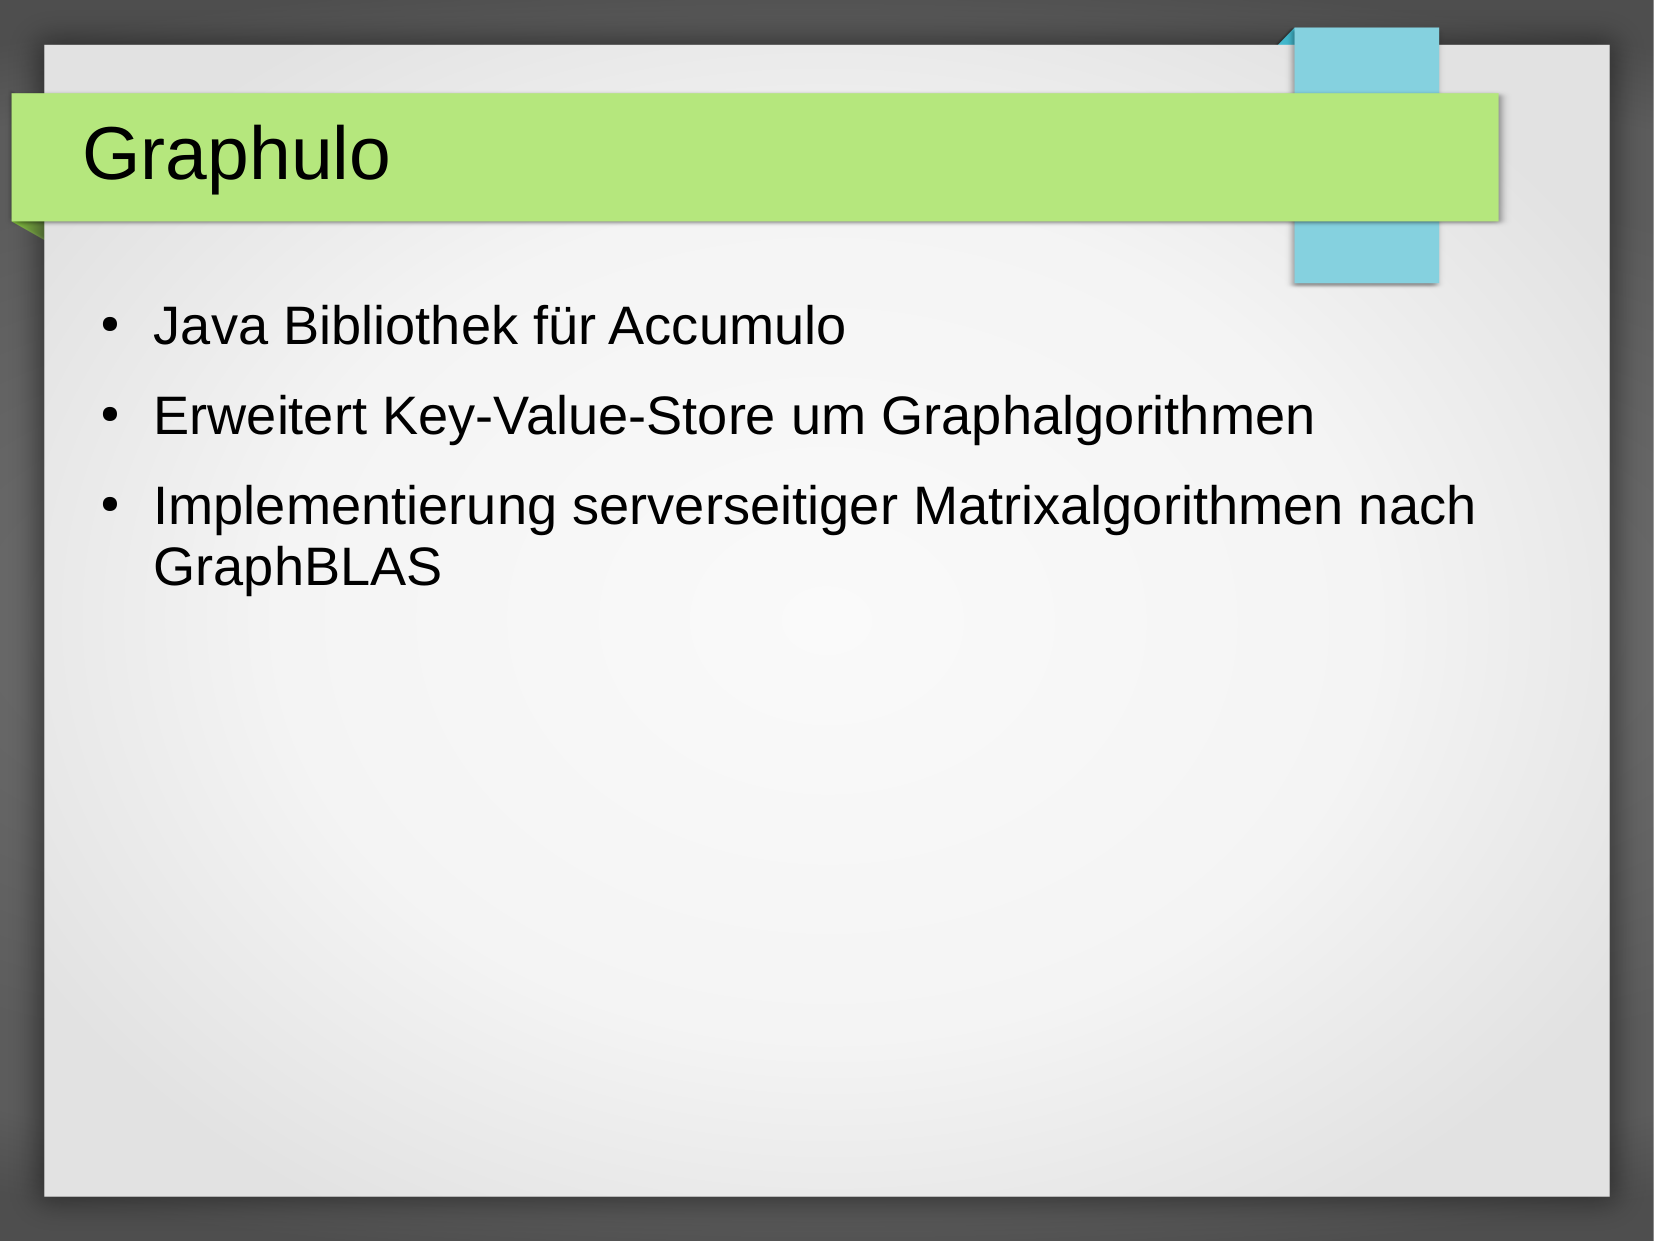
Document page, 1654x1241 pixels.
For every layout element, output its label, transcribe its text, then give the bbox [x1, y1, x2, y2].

title Graphulo [82, 94, 1264, 213]
picture [0, 0, 1654, 1241]
list Java Bibliothek für Accumulo Erweitert Key-Value-Store um Graphalgorithmen Implementierung serverseitiger Matrixalgorithmen nach GraphBLAS [82, 295, 1571, 1015]
